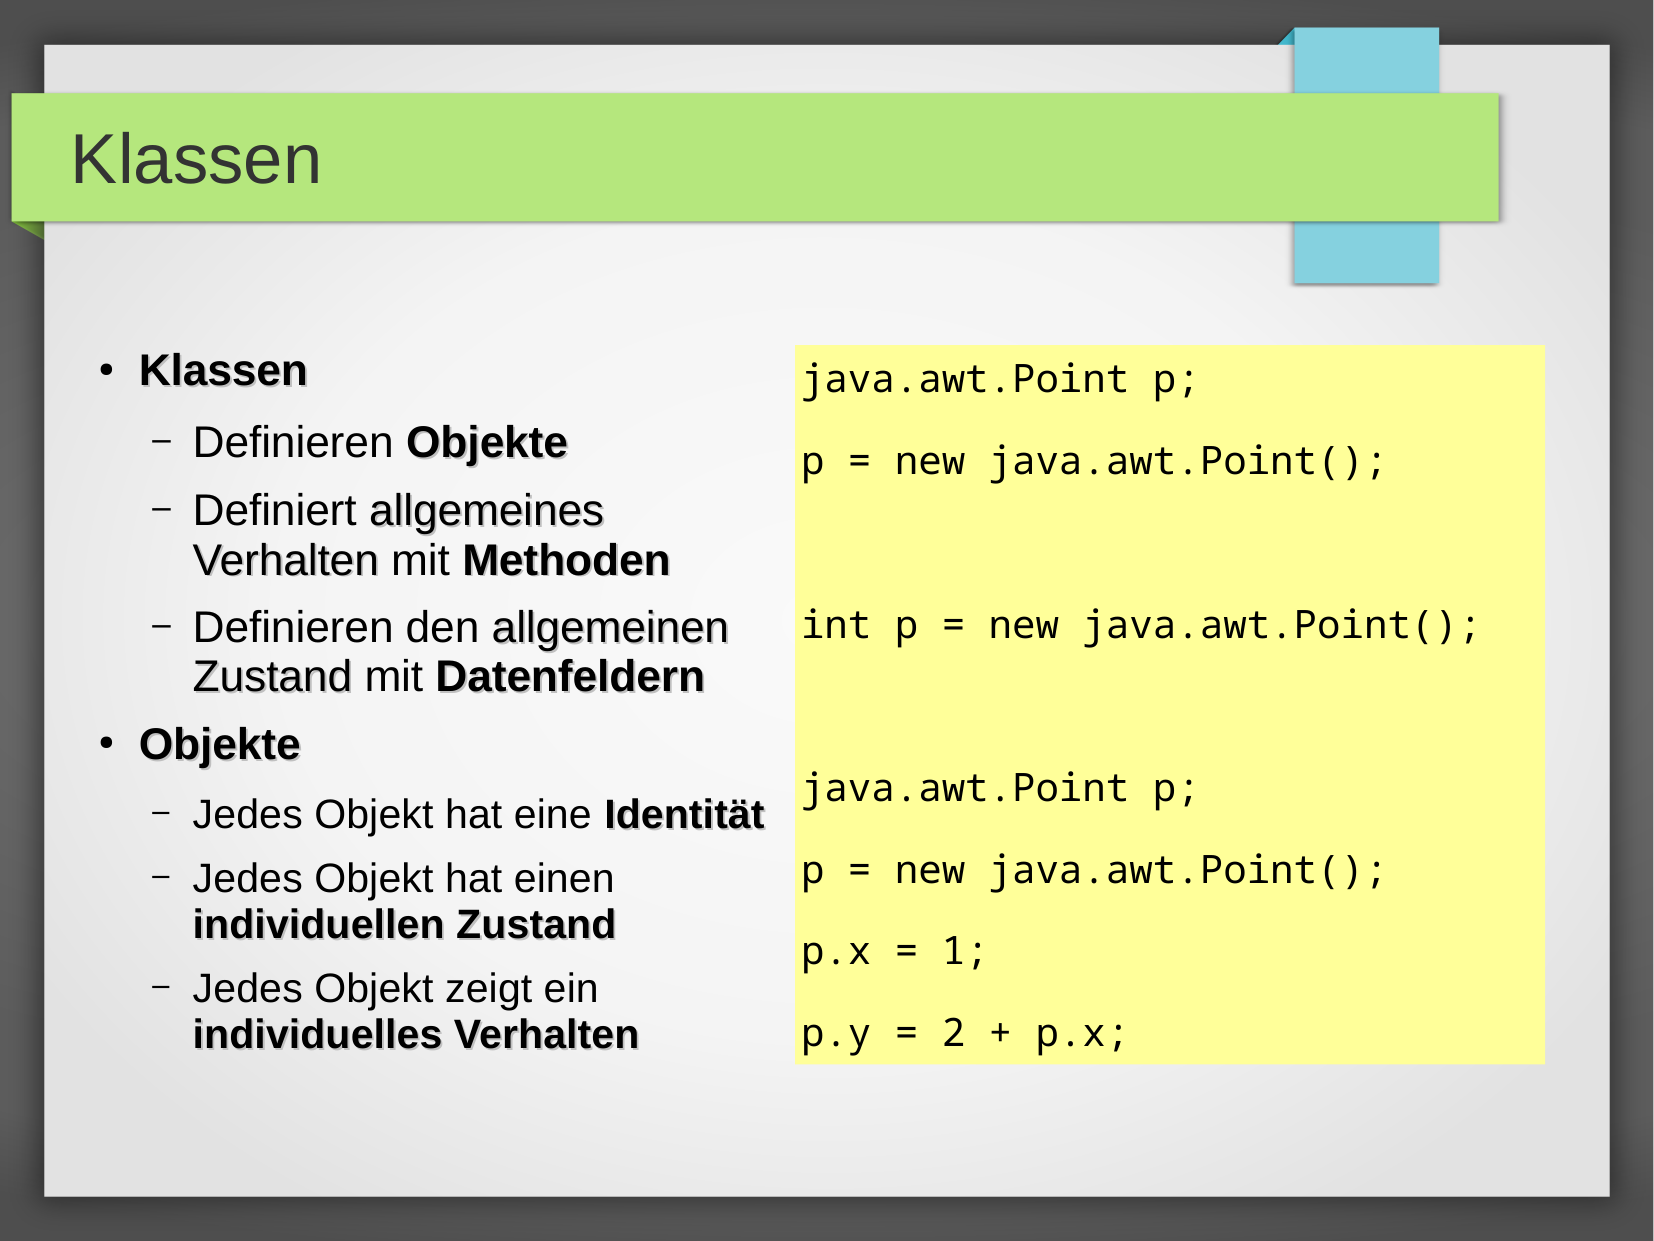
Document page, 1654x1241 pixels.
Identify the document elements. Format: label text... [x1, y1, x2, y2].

list Klassen Definieren Objekte Definiert allgemeines Verhalten mit Methoden Definieren den allgemeinen Zustand mit Datenfeldern Objekte Jedes Objekt hat eine Identität Jedes Objekt hat einen individuellen Zustand Jedes Objekt zeigt ein individuelles Verhalten [84, 345, 796, 1066]
title Klassen [70, 106, 1229, 213]
picture [0, 0, 1654, 1241]
list java.awt.Point p; p = new java.awt.Point(); int p = new java.awt.Point(); java.awt.Point p; p = new java.awt.Point(); p.x = 1; p.y = 2 + p.x; [795, 345, 1546, 1065]
